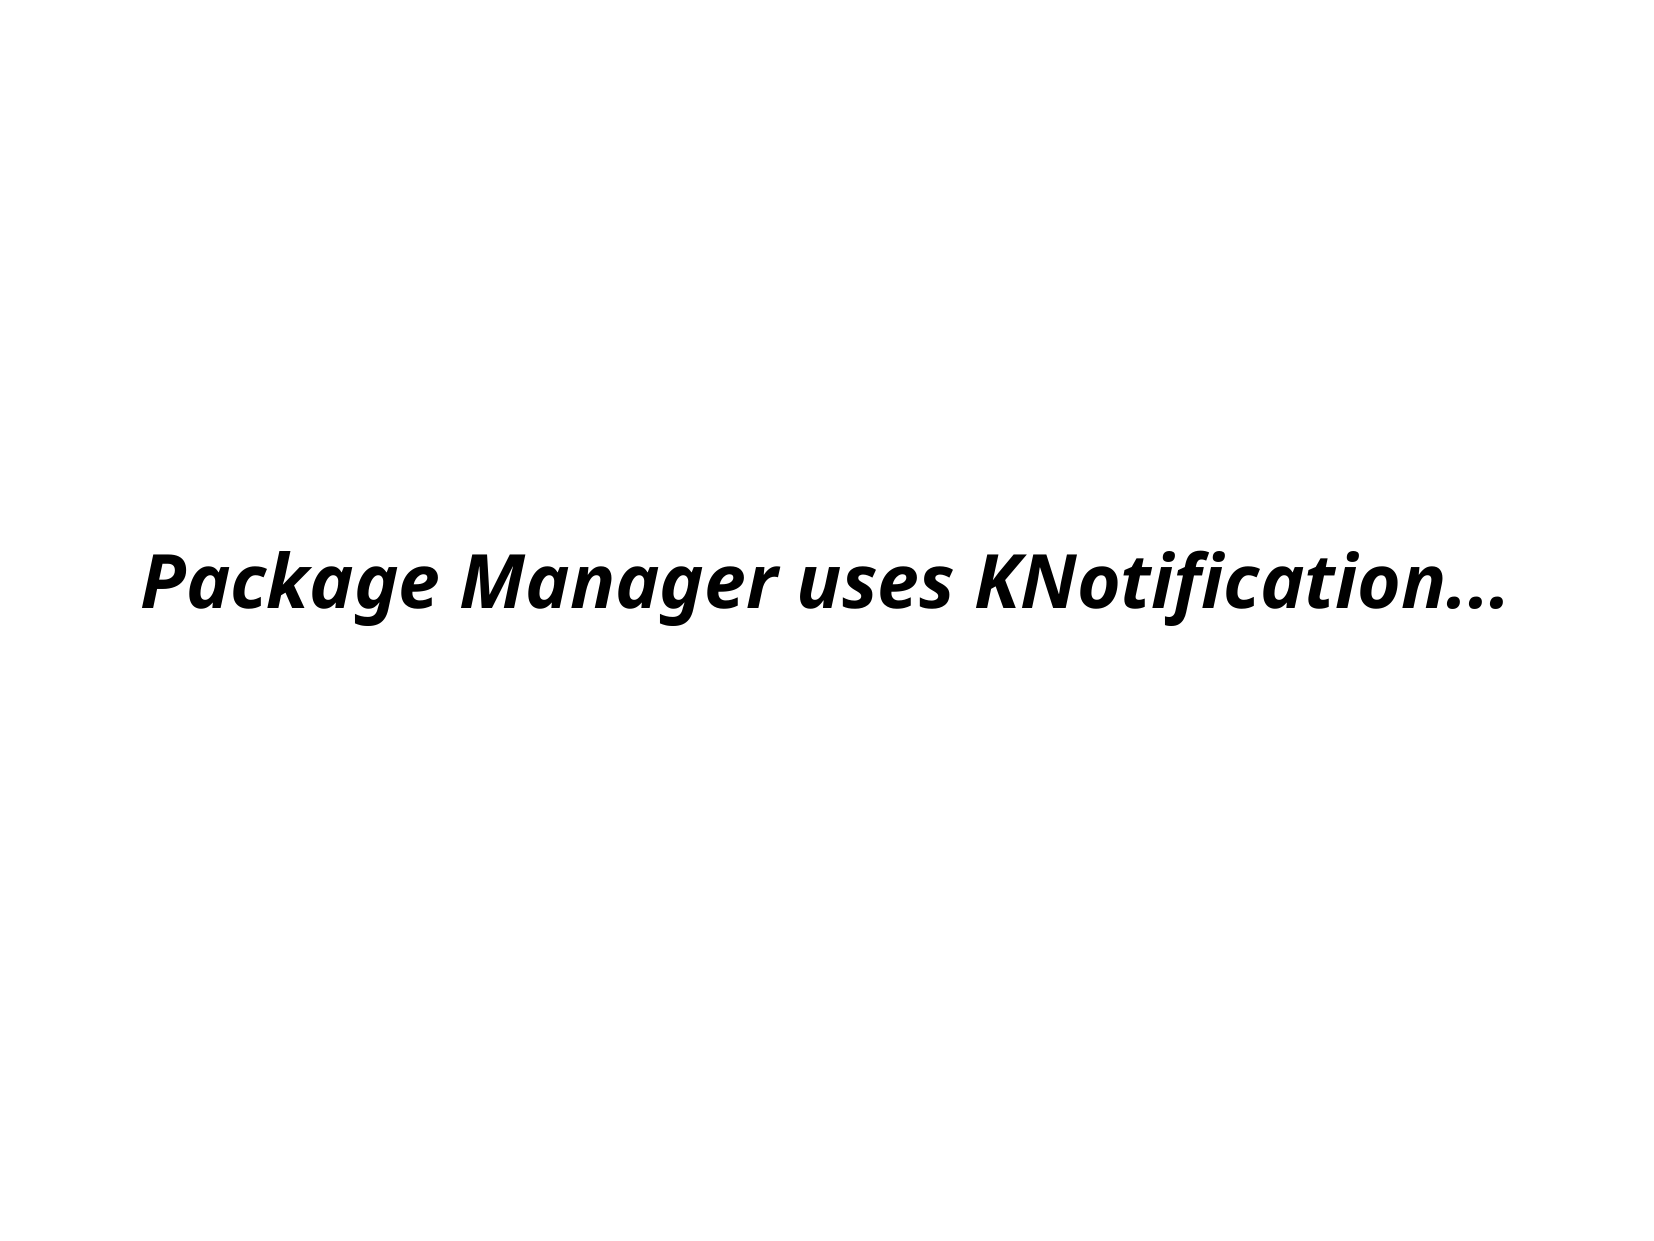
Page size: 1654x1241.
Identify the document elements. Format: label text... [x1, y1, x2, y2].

subtitle Package Manager uses KNotification... [82, 49, 1571, 1109]
